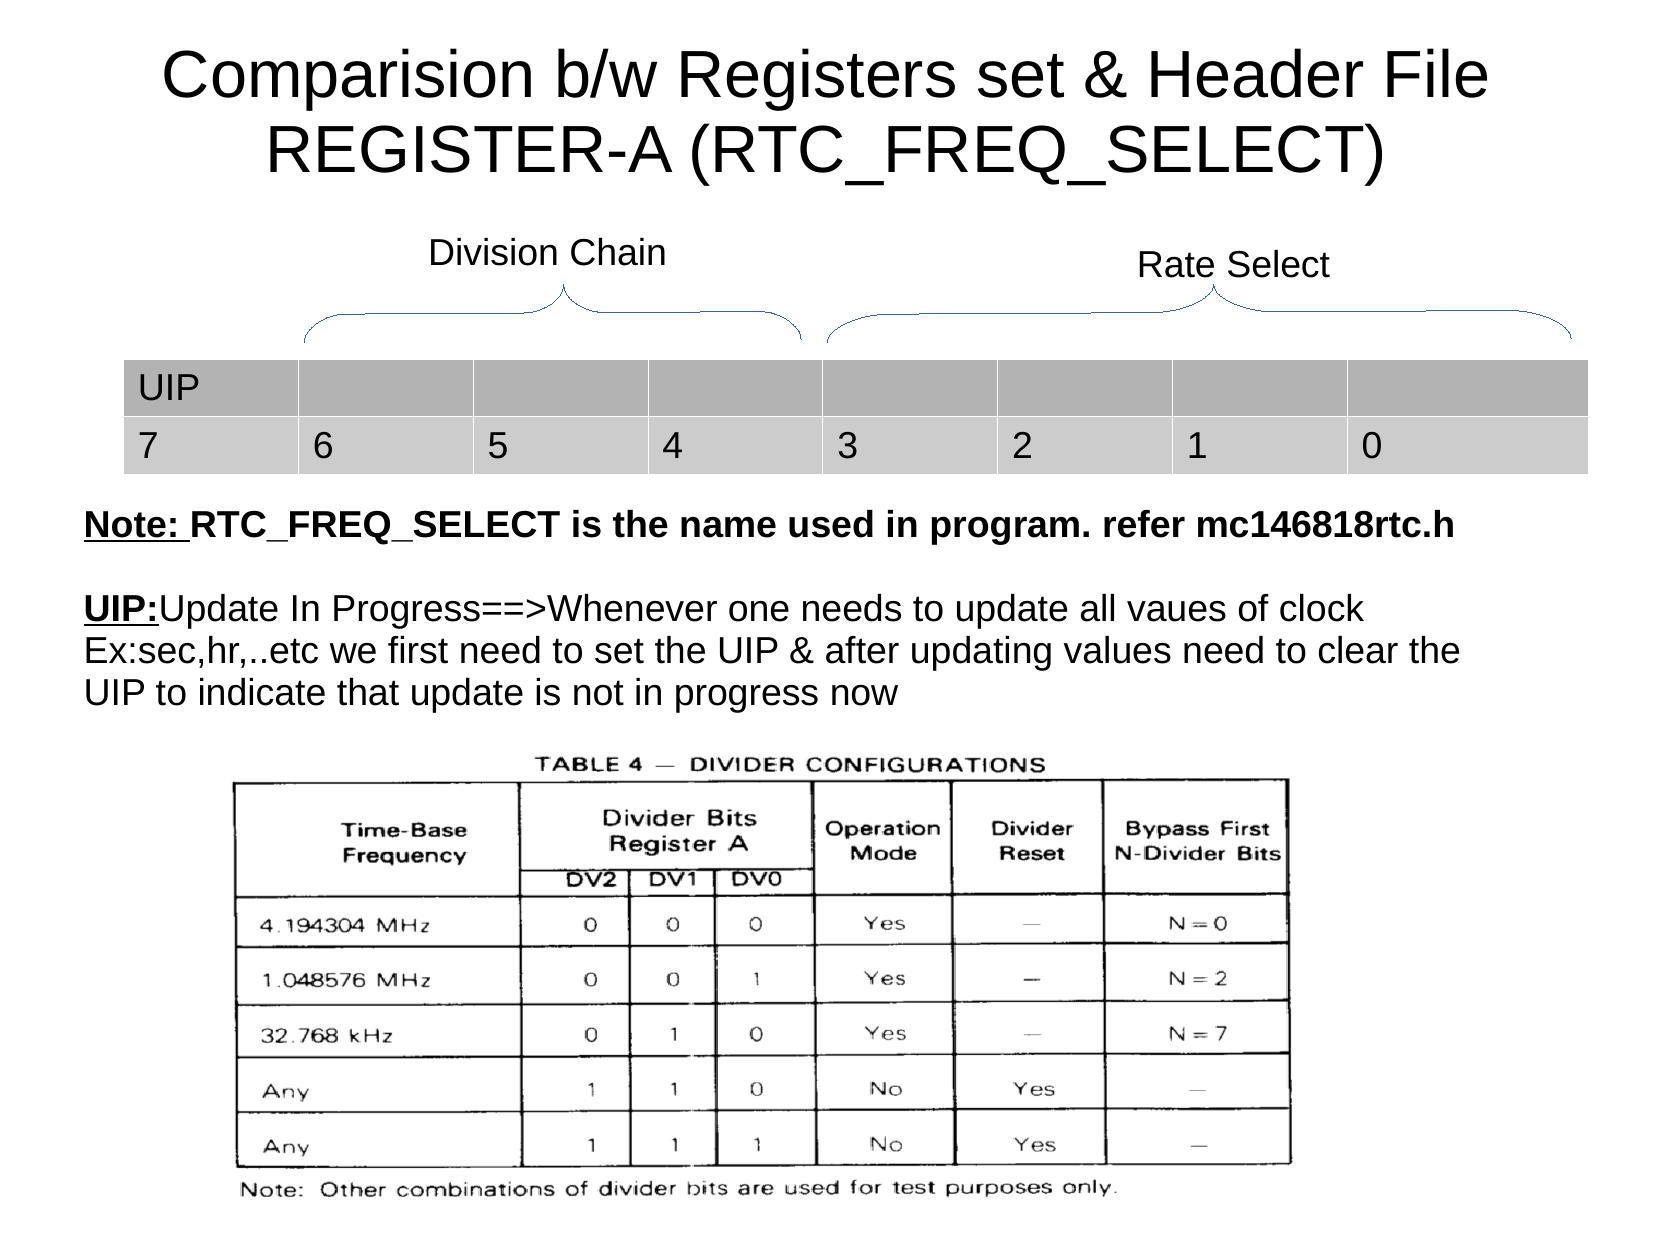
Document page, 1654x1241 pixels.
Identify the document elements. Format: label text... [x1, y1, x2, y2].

table_cell 4 [649, 417, 822, 474]
picture [200, 728, 1312, 1205]
table_cell 5 [474, 417, 648, 474]
text_box Division Chain [413, 224, 682, 282]
text_box Note: RTC_FREQ_SELECT is the name used in program. refer mc146818rtc.h UIP:Update In Progress==>Whenever one needs to update all vaues of clock Ex:sec,hr,..etc we first need to set the UIP & after updating values need to clear the UIP to indicate that update is not in progress now [68, 496, 1654, 721]
table_header UIP [124, 360, 298, 416]
table_header [823, 360, 997, 416]
table_header [474, 360, 648, 416]
table_cell 6 [299, 417, 473, 474]
title Comparision b/w Registers set & Header File REGISTER-A (RTC_FREQ_SELECT) [82, 35, 1571, 189]
table_header [1173, 360, 1347, 416]
table_cell 3 [823, 417, 997, 474]
text_box Rate Select [1122, 236, 1346, 294]
table_header [299, 360, 473, 416]
table_cell 7 [124, 417, 298, 474]
table_cell 1 [1173, 417, 1347, 474]
table_header [998, 360, 1172, 416]
table_header [649, 360, 822, 416]
table_header [1348, 360, 1588, 416]
table_cell 2 [998, 417, 1172, 474]
table_cell 0 [1348, 417, 1588, 474]
